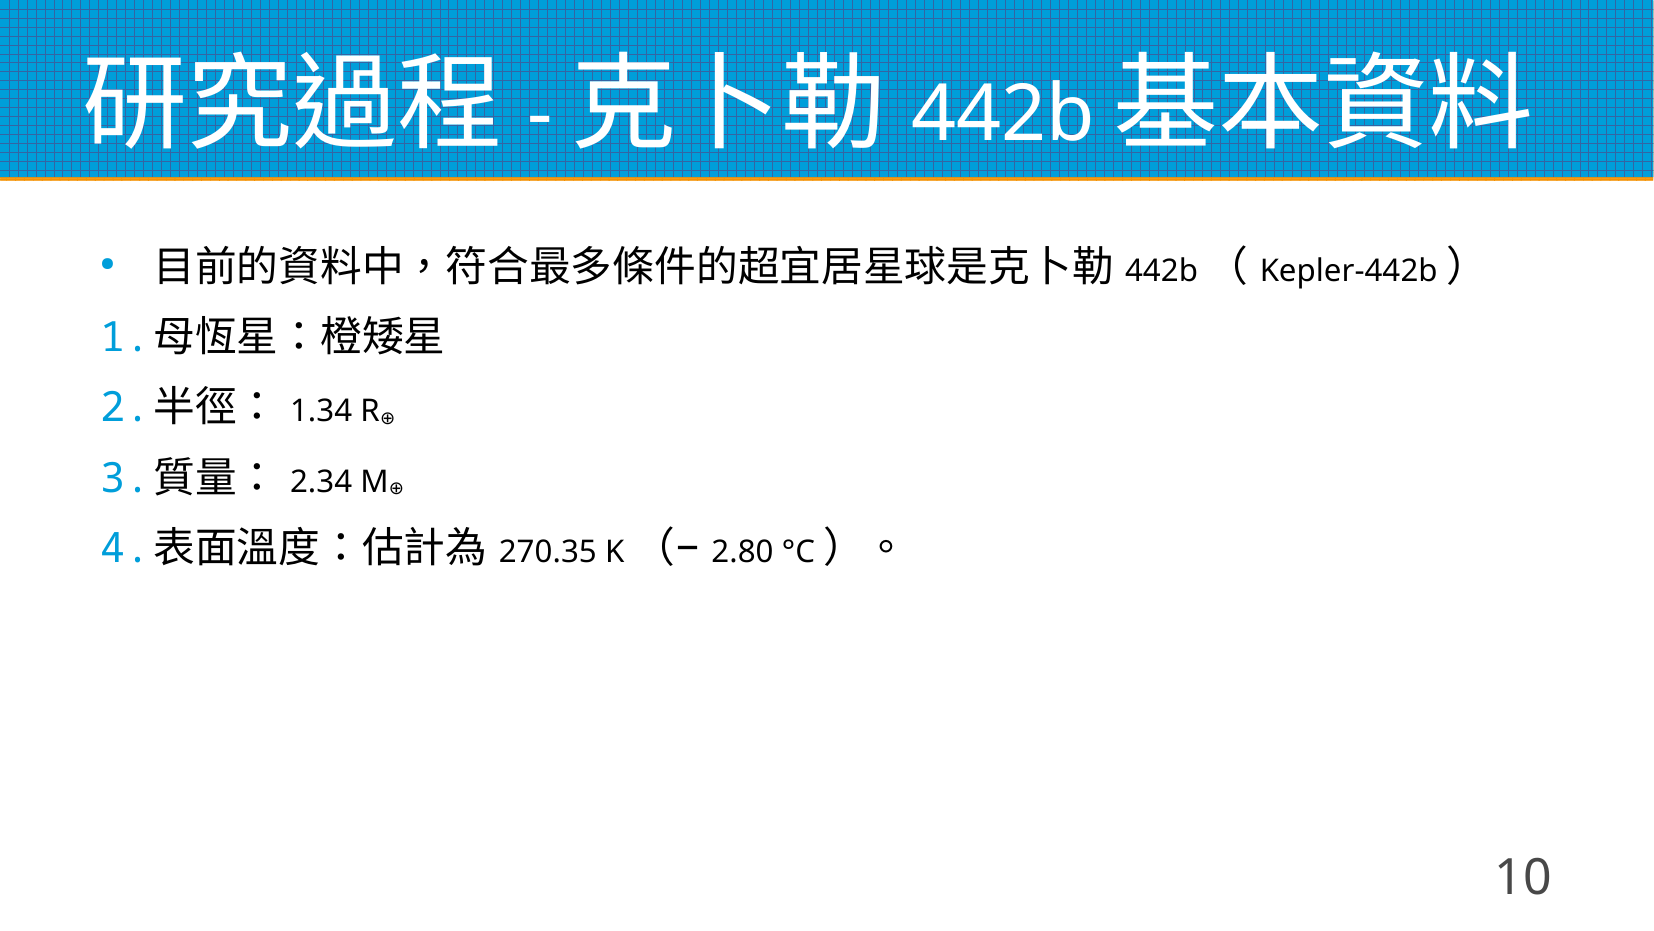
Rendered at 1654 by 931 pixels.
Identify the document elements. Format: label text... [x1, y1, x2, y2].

title 研究過程-克卜勒442b基本資料 [82, 14, 1571, 171]
list 目前的資料中，符合最多條件的超宜居星球是克卜勒442b（Kepler-442b） 母恆星：橙矮星 半徑：1.34 R⊕ 質量：2.34 M⊕ 表面溫度：估計為270.35 K（−2.80 °C）。 [82, 236, 1563, 811]
